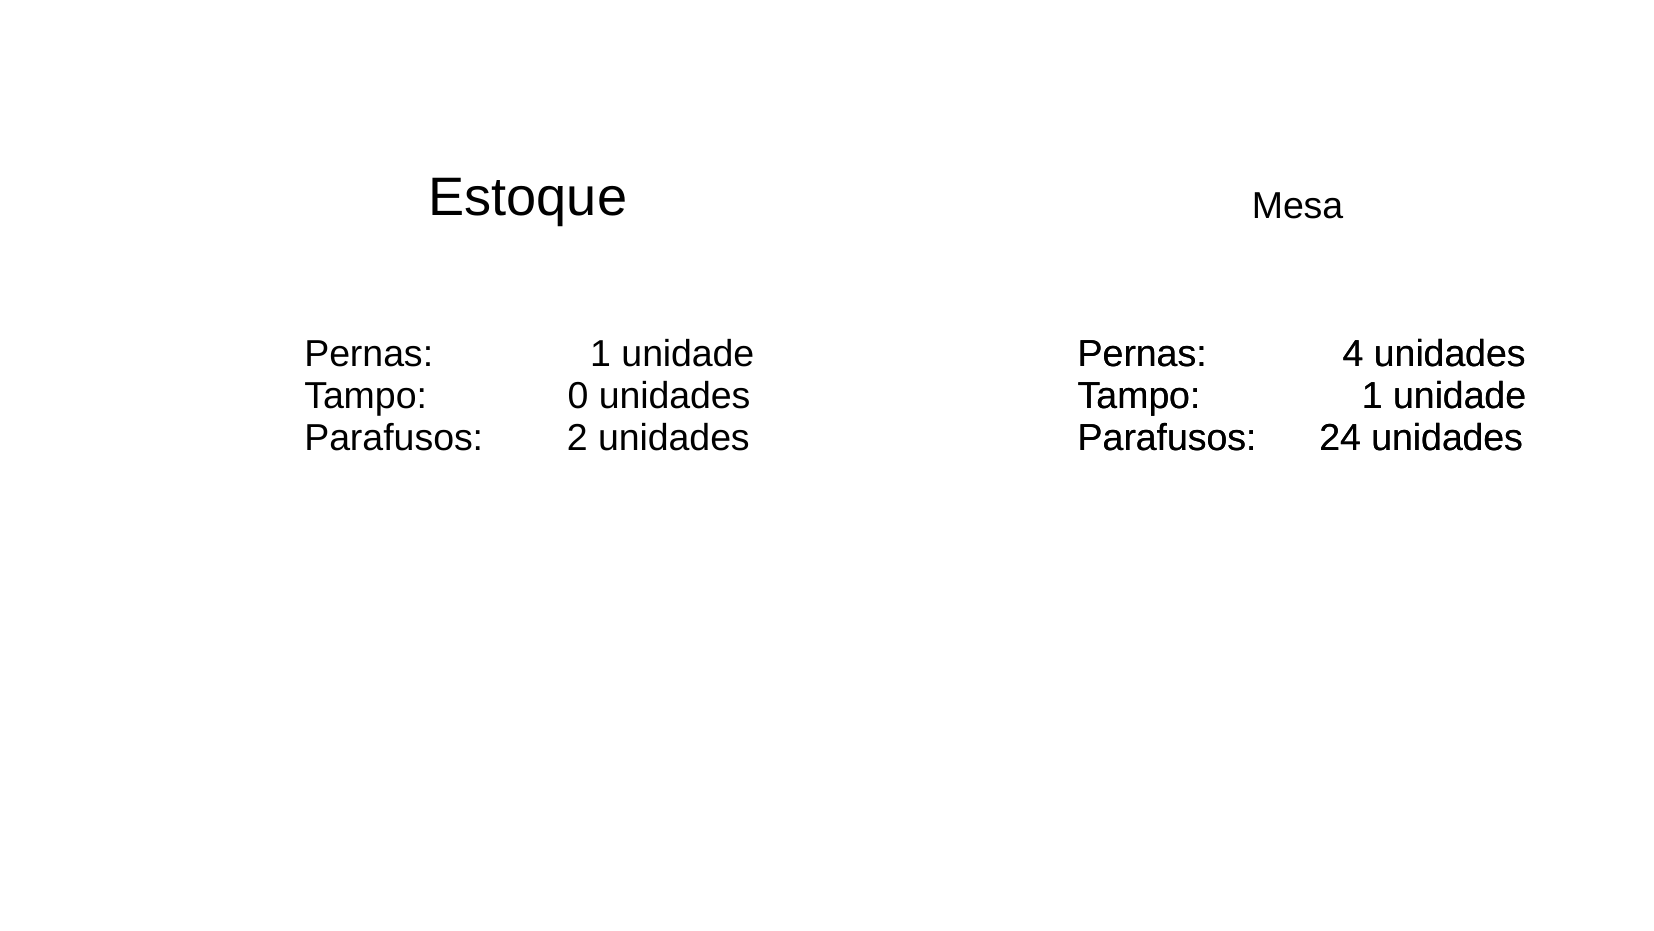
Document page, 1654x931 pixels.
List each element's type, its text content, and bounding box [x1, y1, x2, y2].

text_box Estoque [413, 159, 709, 296]
text_box Mesa [1237, 177, 1359, 234]
text_box Pernas: 4 unidades Tampo: 1 unidade Parafusos: 24 unidades [1062, 324, 1542, 466]
text_box Pernas: 1 unidade Tampo: 0 unidades Parafusos: 2 unidades [289, 324, 770, 466]
